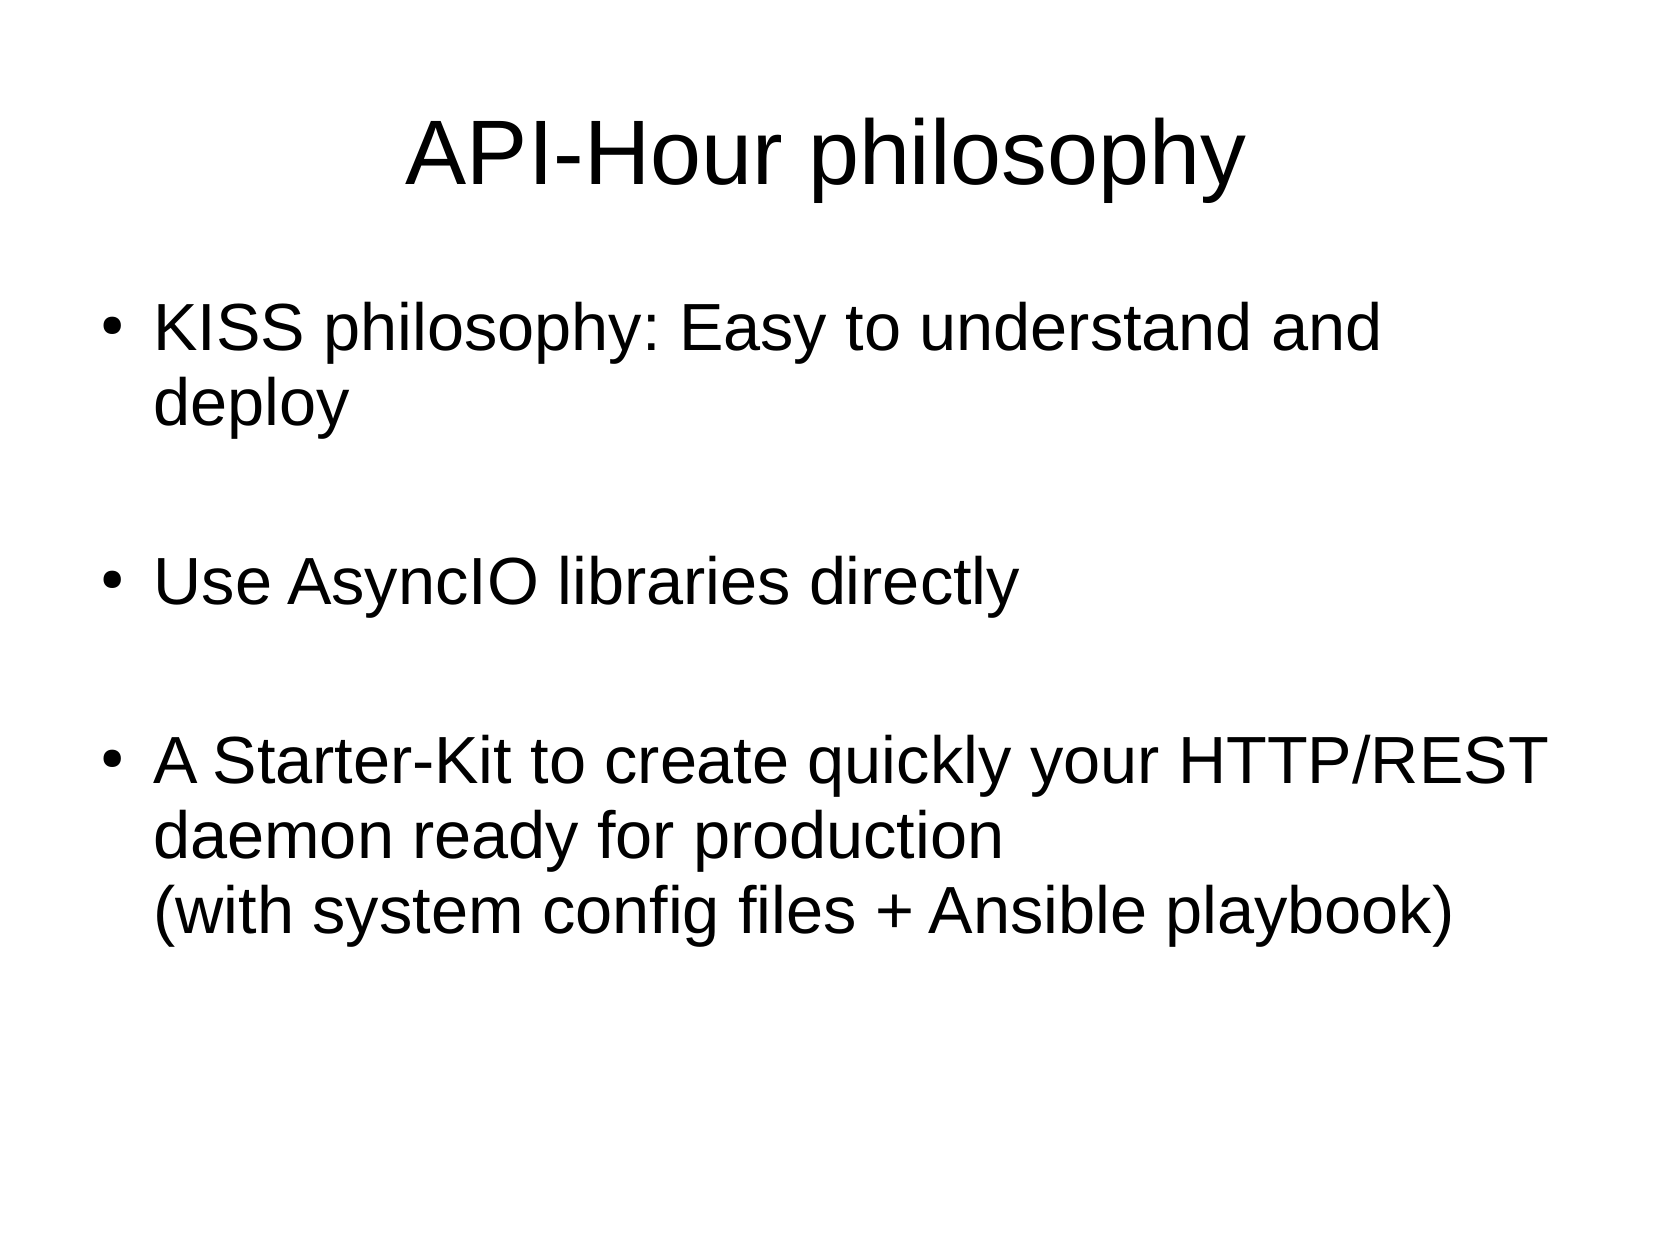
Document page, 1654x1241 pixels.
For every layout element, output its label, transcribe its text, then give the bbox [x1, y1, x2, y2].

list KISS philosophy: Easy to understand and deploy Use AsyncIO libraries directly A Starter-Kit to create quickly your HTTP/REST daemon ready for production (with system config files + Ansible playbook) [82, 290, 1571, 1010]
title API-Hour philosophy [82, 49, 1571, 257]
